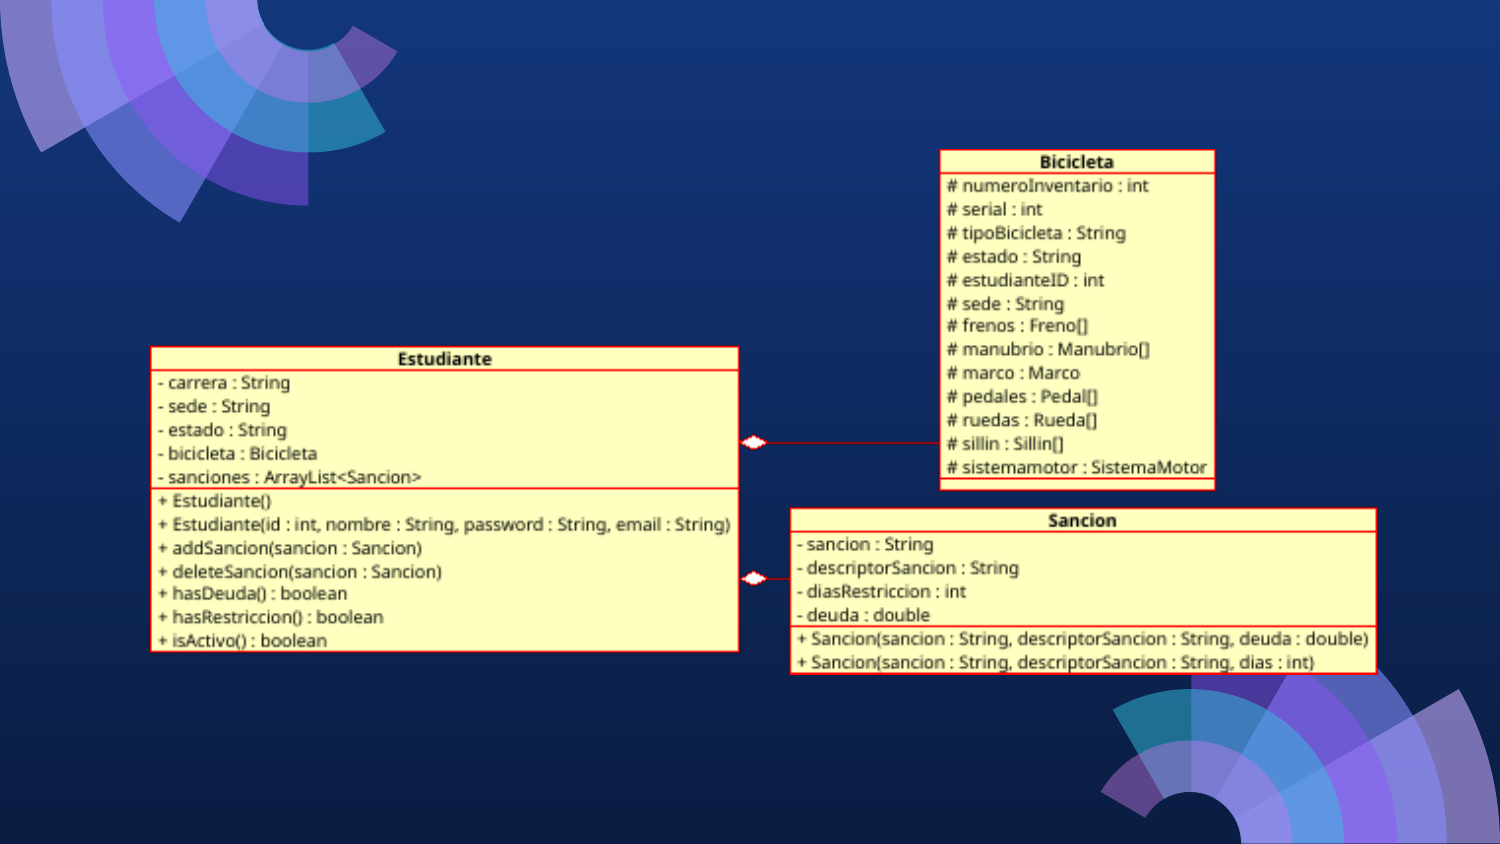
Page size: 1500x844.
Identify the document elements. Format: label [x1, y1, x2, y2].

picture [150, 149, 1384, 676]
